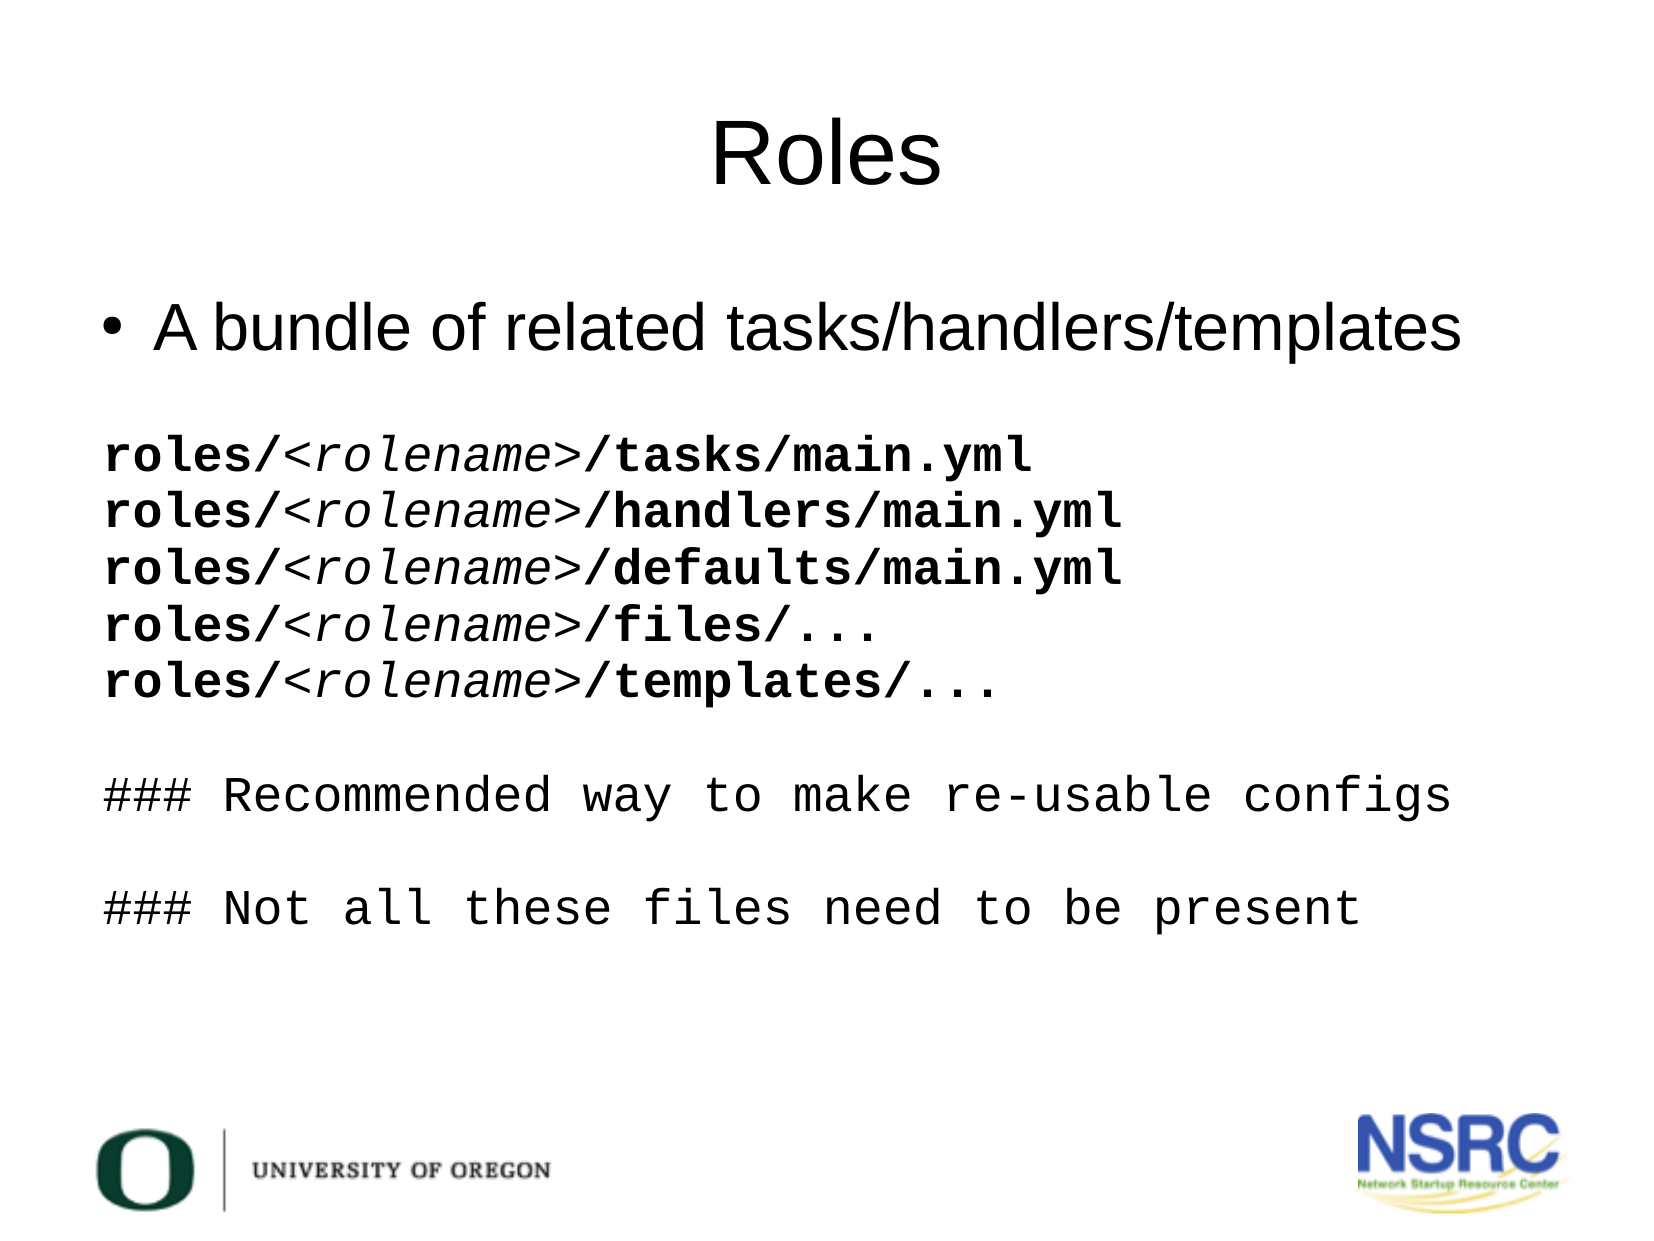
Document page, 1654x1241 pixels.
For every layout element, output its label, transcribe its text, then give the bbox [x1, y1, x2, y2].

text_box roles/<rolename>/tasks/main.yml roles/<rolename>/handlers/main.yml roles/<rolename>/defaults/main.yml roles/<rolename>/files/... roles/<rolename>/templates/... ### Recommended way to make re-usable configs ### Not all these files need to be present [87, 421, 1600, 993]
title Roles [82, 49, 1571, 257]
picture [82, 1125, 566, 1216]
list A bundle of related tasks/handlers/templates [82, 290, 1571, 1010]
picture [1358, 1113, 1571, 1216]
